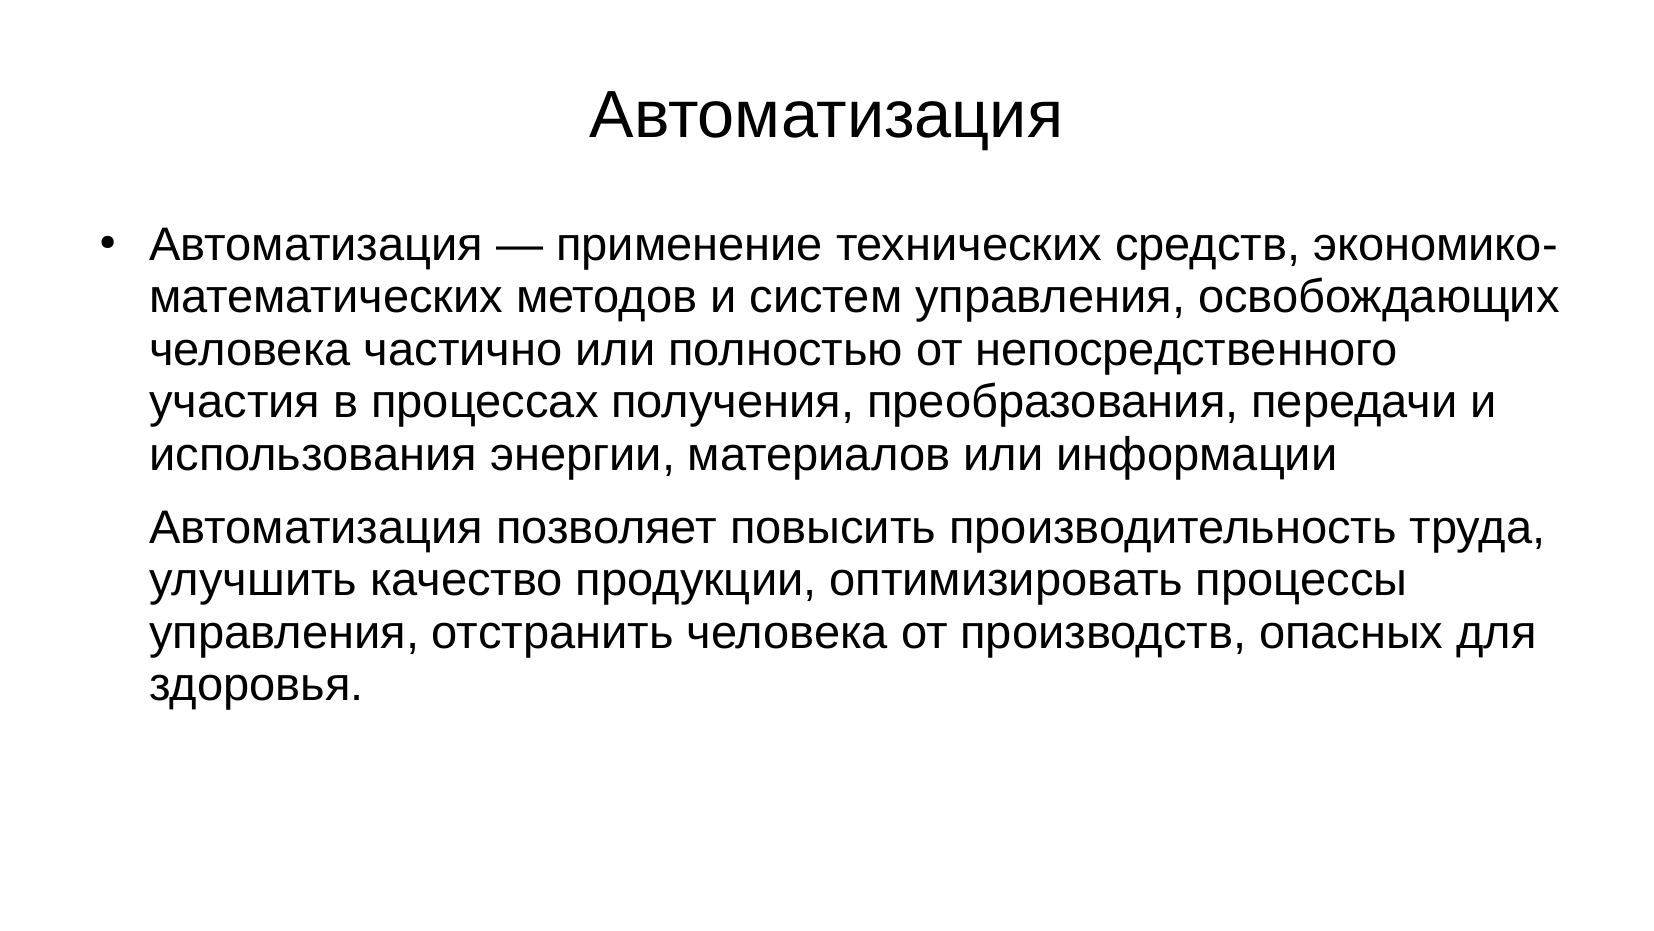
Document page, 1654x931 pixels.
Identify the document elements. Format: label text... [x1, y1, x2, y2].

title Автоматизация [82, 37, 1571, 193]
list Автоматизация — применение технических средств, экономико-математических методов и систем управления, освобождающих человека частично или полностью от непосредственного участия в процессах получения, преобразования, передачи и использования энергии, материалов или информации Автоматизация позволяет повысить производительность труда, улучшить качество продукции, оптимизировать процессы управления, отстранить человека от производств, опасных для здоровья. [82, 217, 1571, 758]
